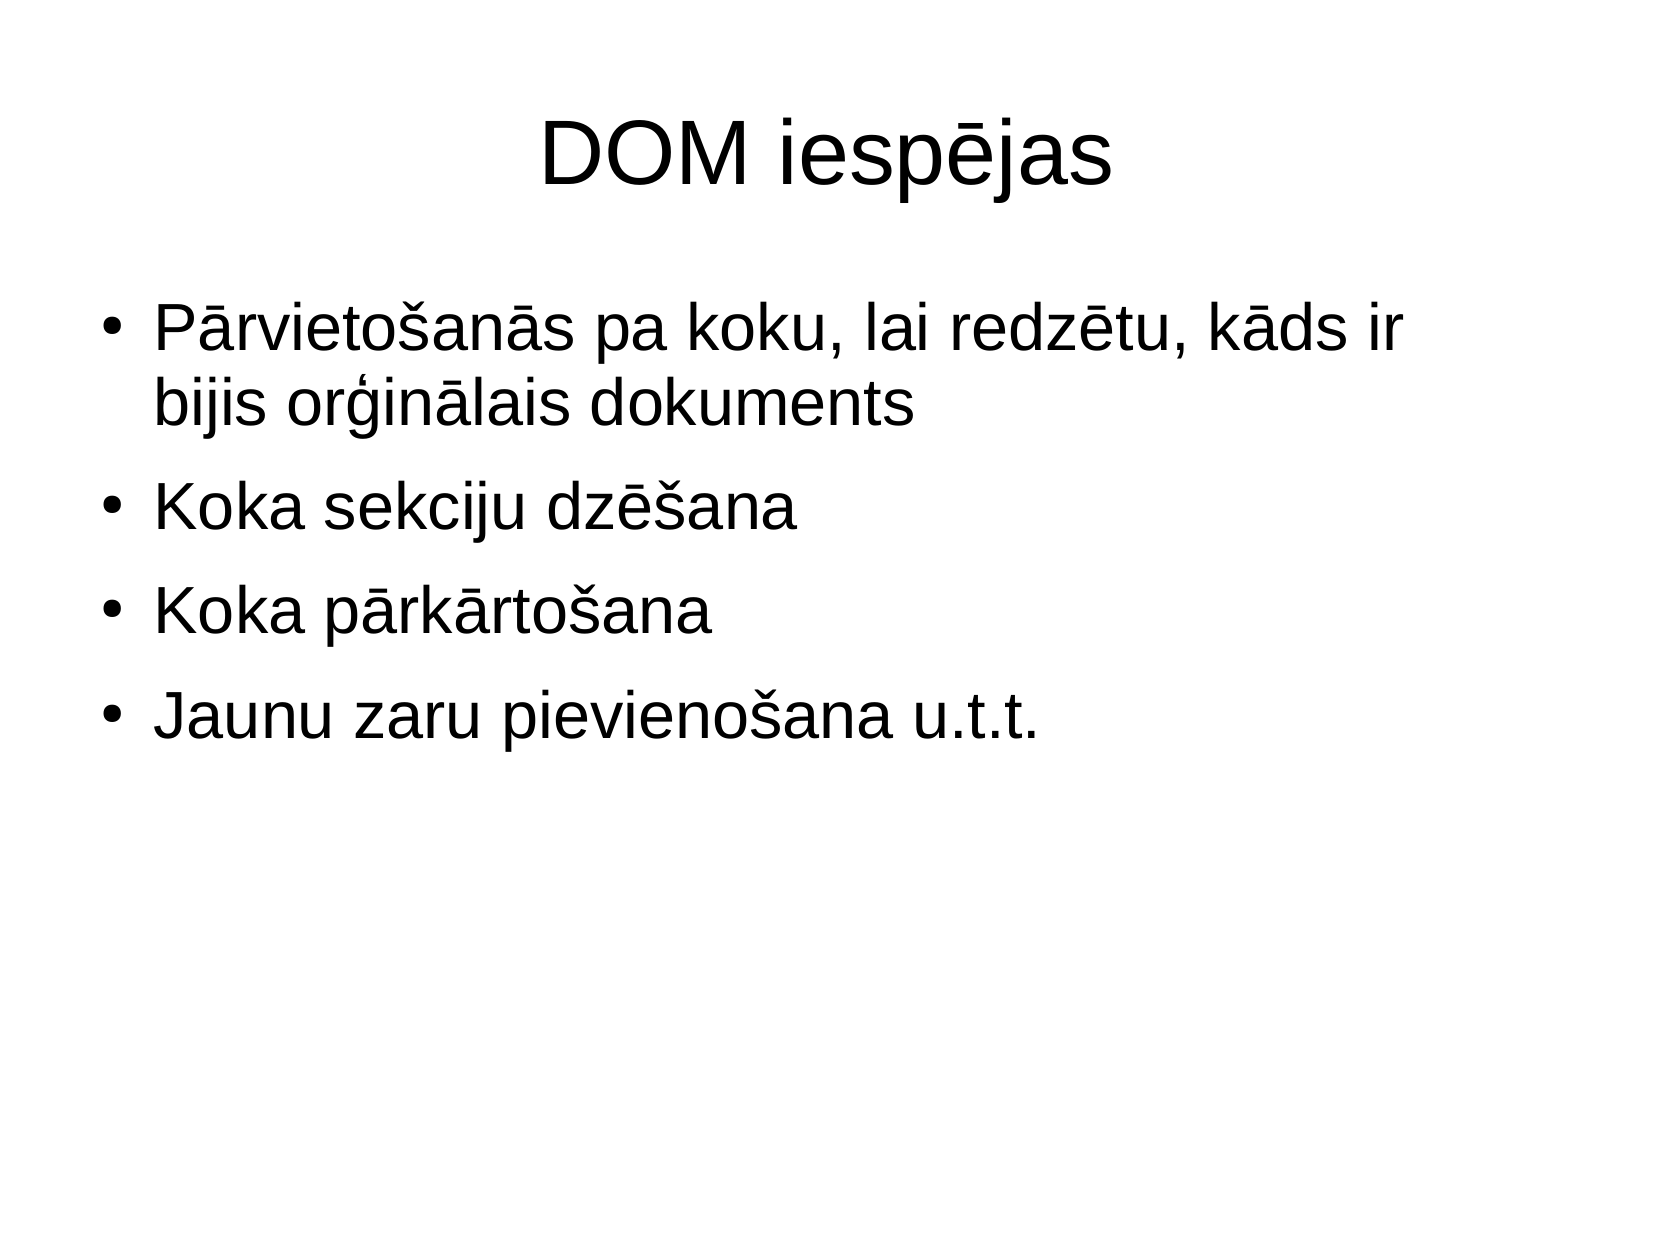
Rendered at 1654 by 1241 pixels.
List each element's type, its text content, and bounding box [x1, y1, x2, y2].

title DOM iespējas [82, 49, 1571, 257]
list Pārvietošanās pa koku, lai redzētu, kāds ir bijis orģinālais dokuments Koka sekciju dzēšana Koka pārkārtošana Jaunu zaru pievienošana u.t.t. [82, 290, 1538, 1010]
